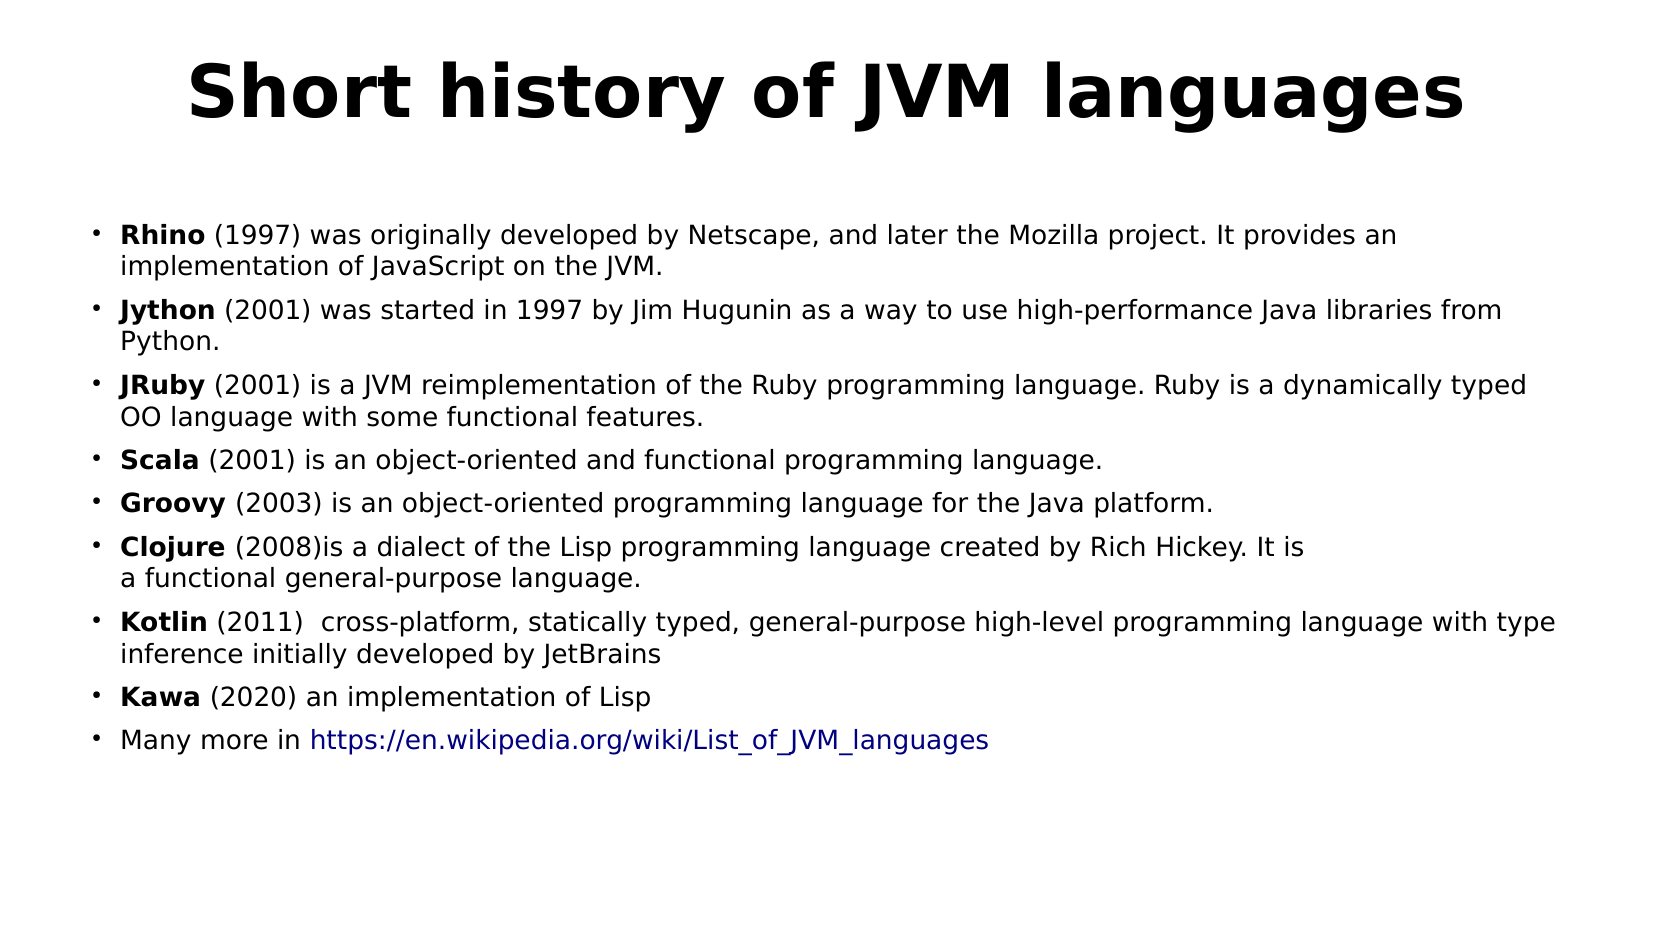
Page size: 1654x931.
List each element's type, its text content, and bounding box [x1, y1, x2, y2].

title Short history of JVM languages [82, 37, 1571, 147]
list Rhino (1997) was originally developed by Netscape, and later the Mozilla project. It provides an implementation of JavaScript on the JVM. Jython (2001) was started in 1997 by Jim Hugunin as a way to use high-performance Java libraries from Python. JRuby (2001) is a JVM reimplementation of the Ruby programming language. Ruby is a dynamically typed OO language with some functional features. Scala (2001) is an object-oriented and functional programming language. Groovy (2003) is an object-oriented programming language for the Java platform. Clojure (2008)is a dialect of the Lisp programming language created by Rich Hickey. It is a functional general-purpose language. Kotlin (2011) cross-platform, statically typed, general-purpose high-level programming language with type inference initially developed by JetBrains Kawa (2020) an implementation of Lisp Many more in https://en.wikipedia.org/wiki/List_of_JVM_languages [82, 217, 1571, 758]
